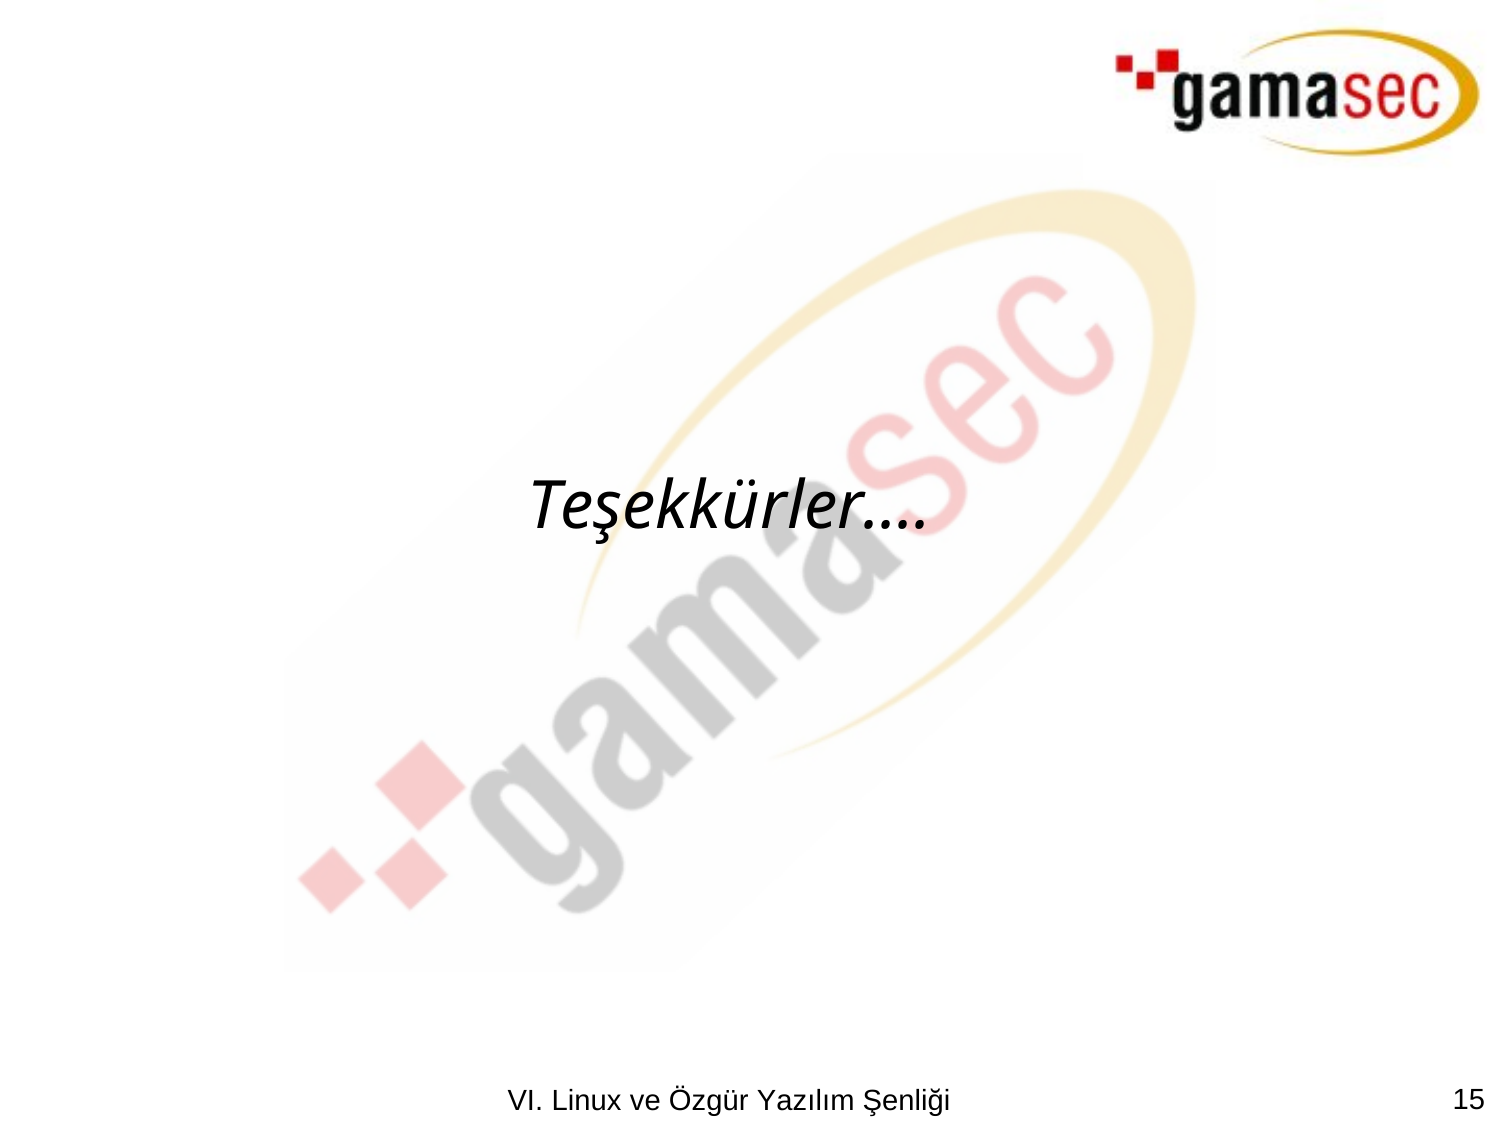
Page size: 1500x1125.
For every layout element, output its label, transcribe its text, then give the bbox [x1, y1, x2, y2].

title Teşekkürler.... [512, 450, 1043, 569]
picture [284, 0, 1500, 972]
